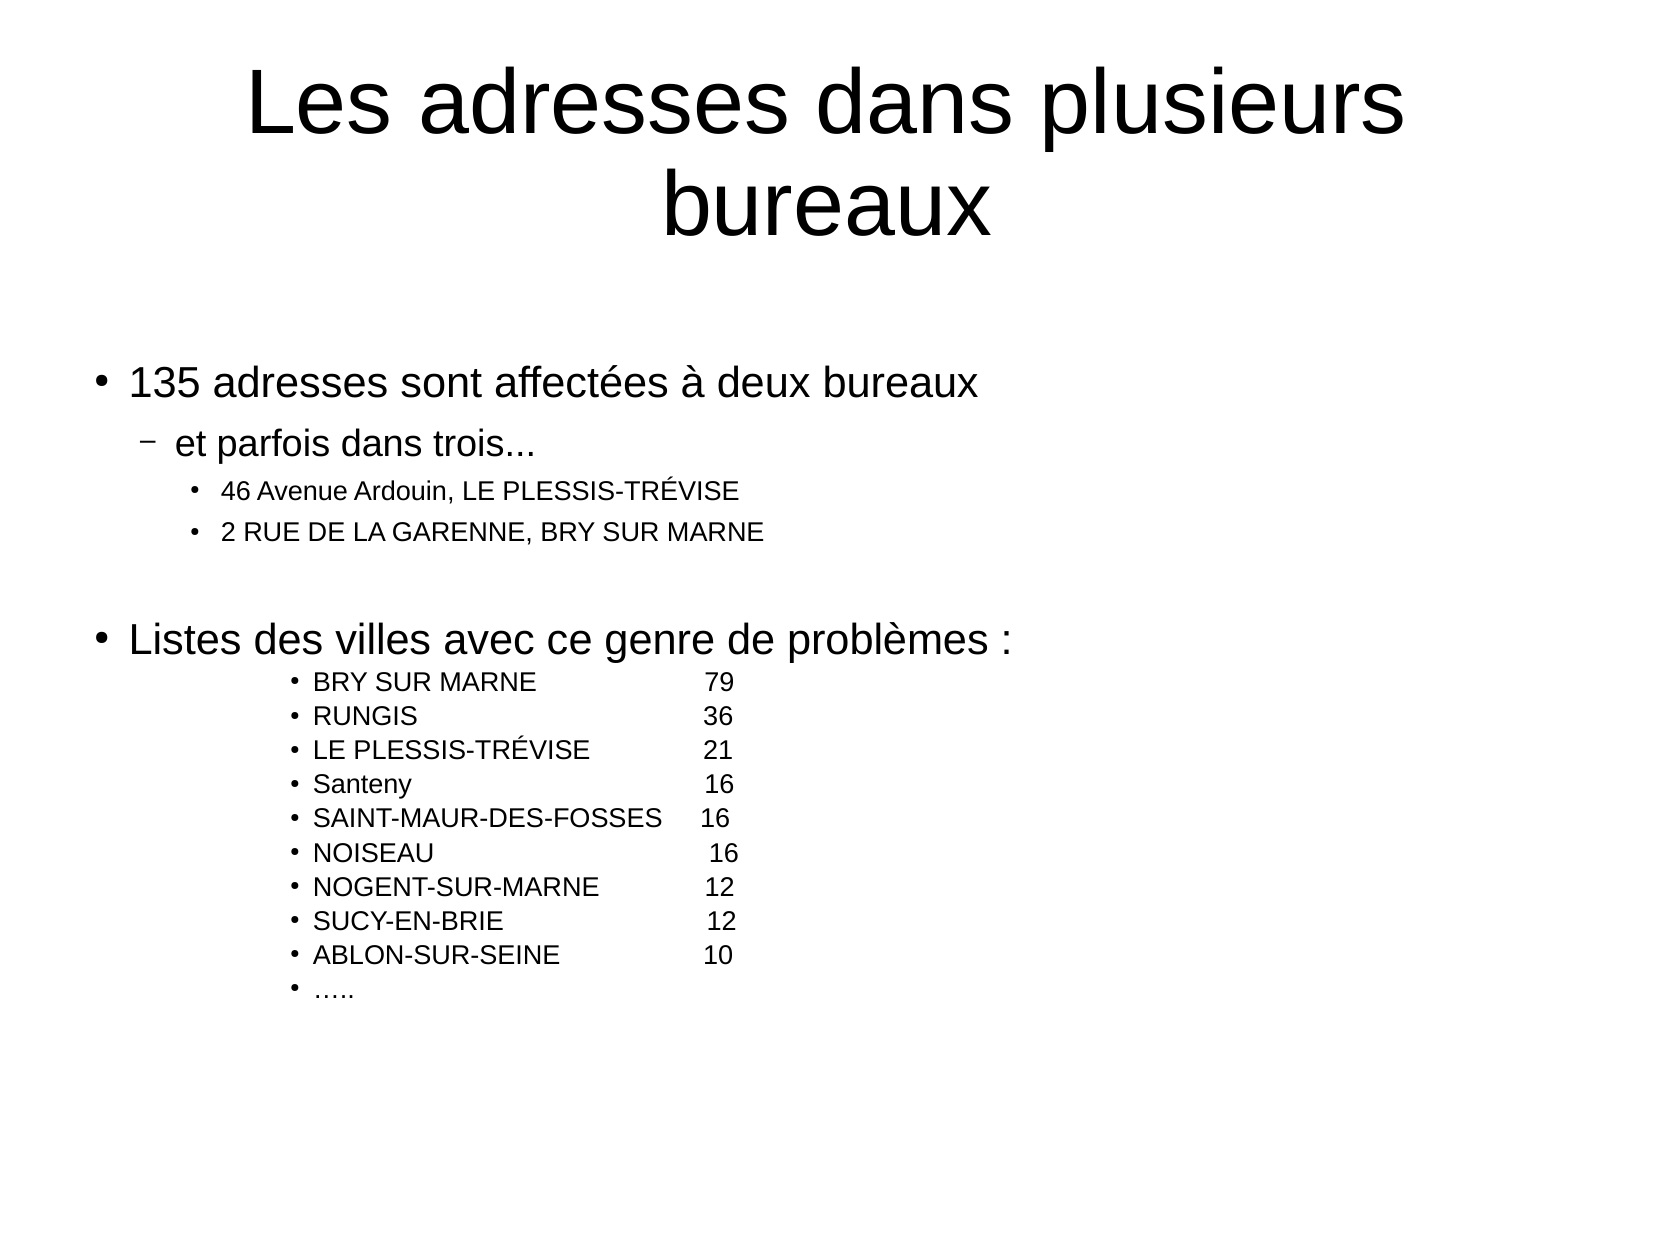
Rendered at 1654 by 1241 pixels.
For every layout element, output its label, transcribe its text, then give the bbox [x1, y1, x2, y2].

title Les adresses dans plusieurs bureaux [82, 49, 1571, 257]
list 135 adresses sont affectées à deux bureaux et parfois dans trois... 46 Avenue Ardouin, LE PLESSIS-TRÉVISE 2 RUE DE LA GARENNE, BRY SUR MARNE Listes des villes avec ce genre de problèmes : BRY SUR MARNE 79 RUNGIS 36 LE PLESSIS-TRÉVISE 21 Santeny 16 SAINT-MAUR-DES-FOSSES 16 NOISEAU 16 NOGENT-SUR-MARNE 12 SUCY-EN-BRIE 12 ABLON-SUR-SEINE 10 ….. [82, 290, 1571, 1010]
